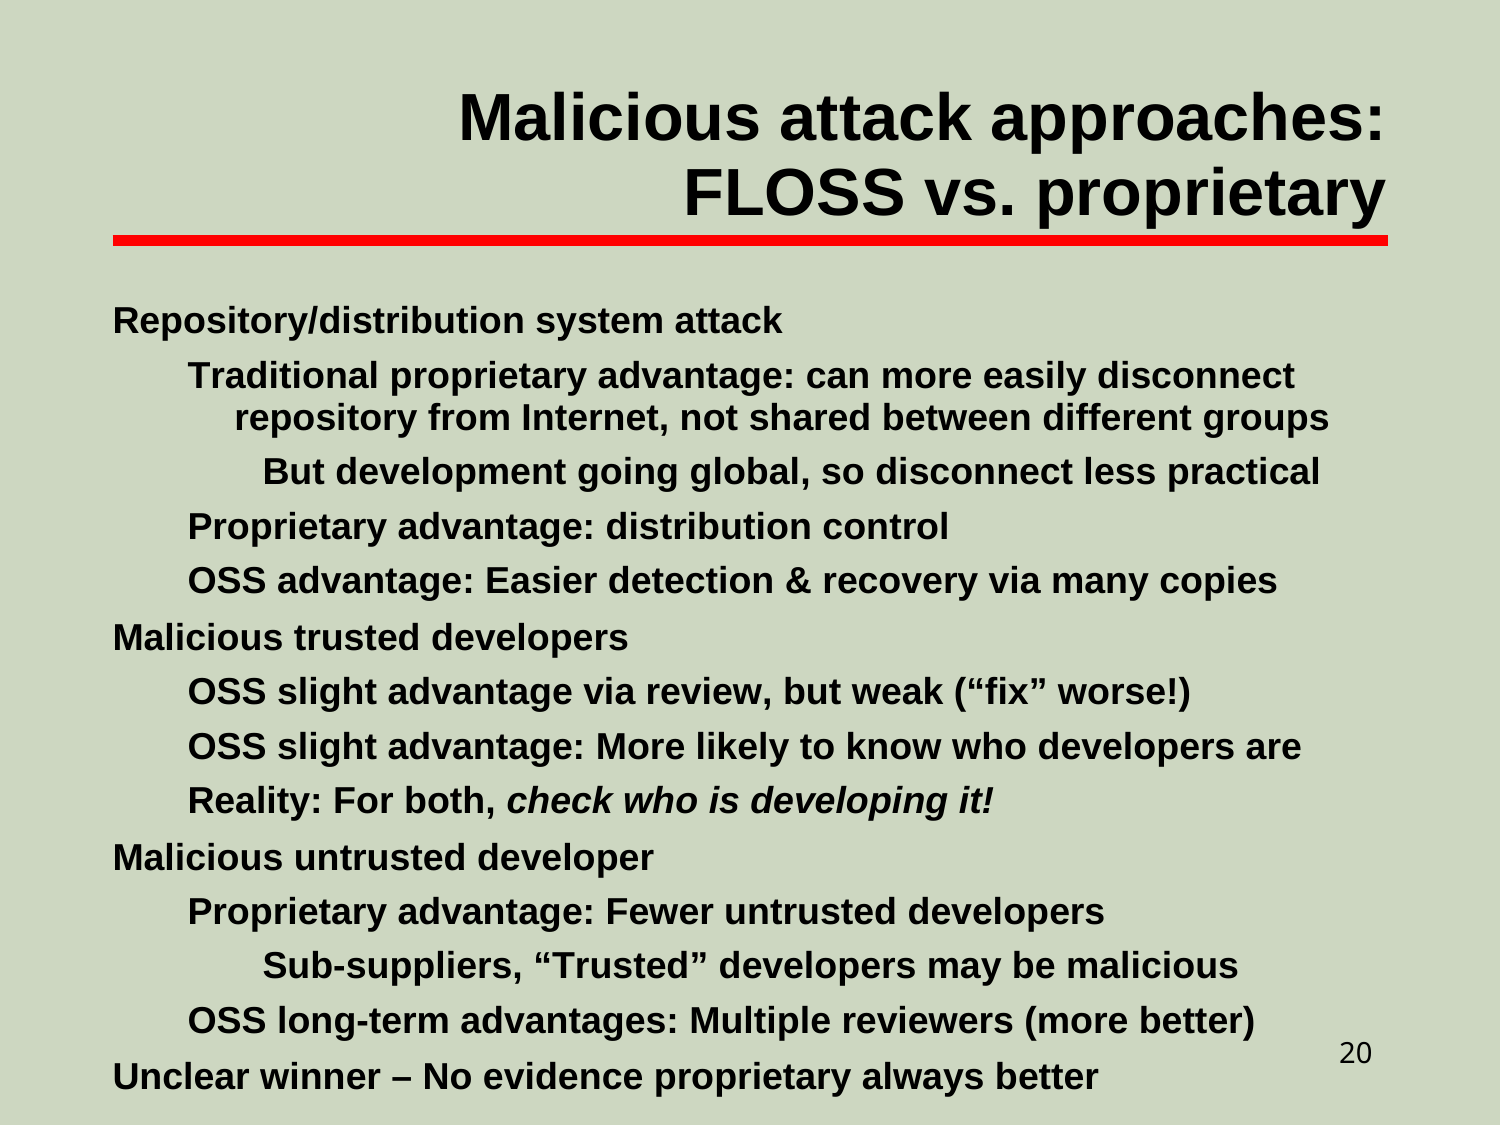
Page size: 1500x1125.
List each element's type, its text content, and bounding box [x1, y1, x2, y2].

list Repository/distribution system attack Traditional proprietary advantage: can more easily disconnect repository from Internet, not shared between different groups But development going global, so disconnect less practical Proprietary advantage: distribution control OSS advantage: Easier detection & recovery via many copies Malicious trusted developers OSS slight advantage via review, but weak (“fix” worse!) OSS slight advantage: More likely to know who developers are Reality: For both, check who is developing it! Malicious untrusted developer Proprietary advantage: Fewer untrusted developers Sub-suppliers, “Trusted” developers may be malicious OSS long-term advantages: Multiple reviewers (more better) Unclear winner – No evidence proprietary always better [112, 299, 1388, 1111]
title Malicious attack approaches: FLOSS vs. proprietary [337, 79, 1388, 230]
